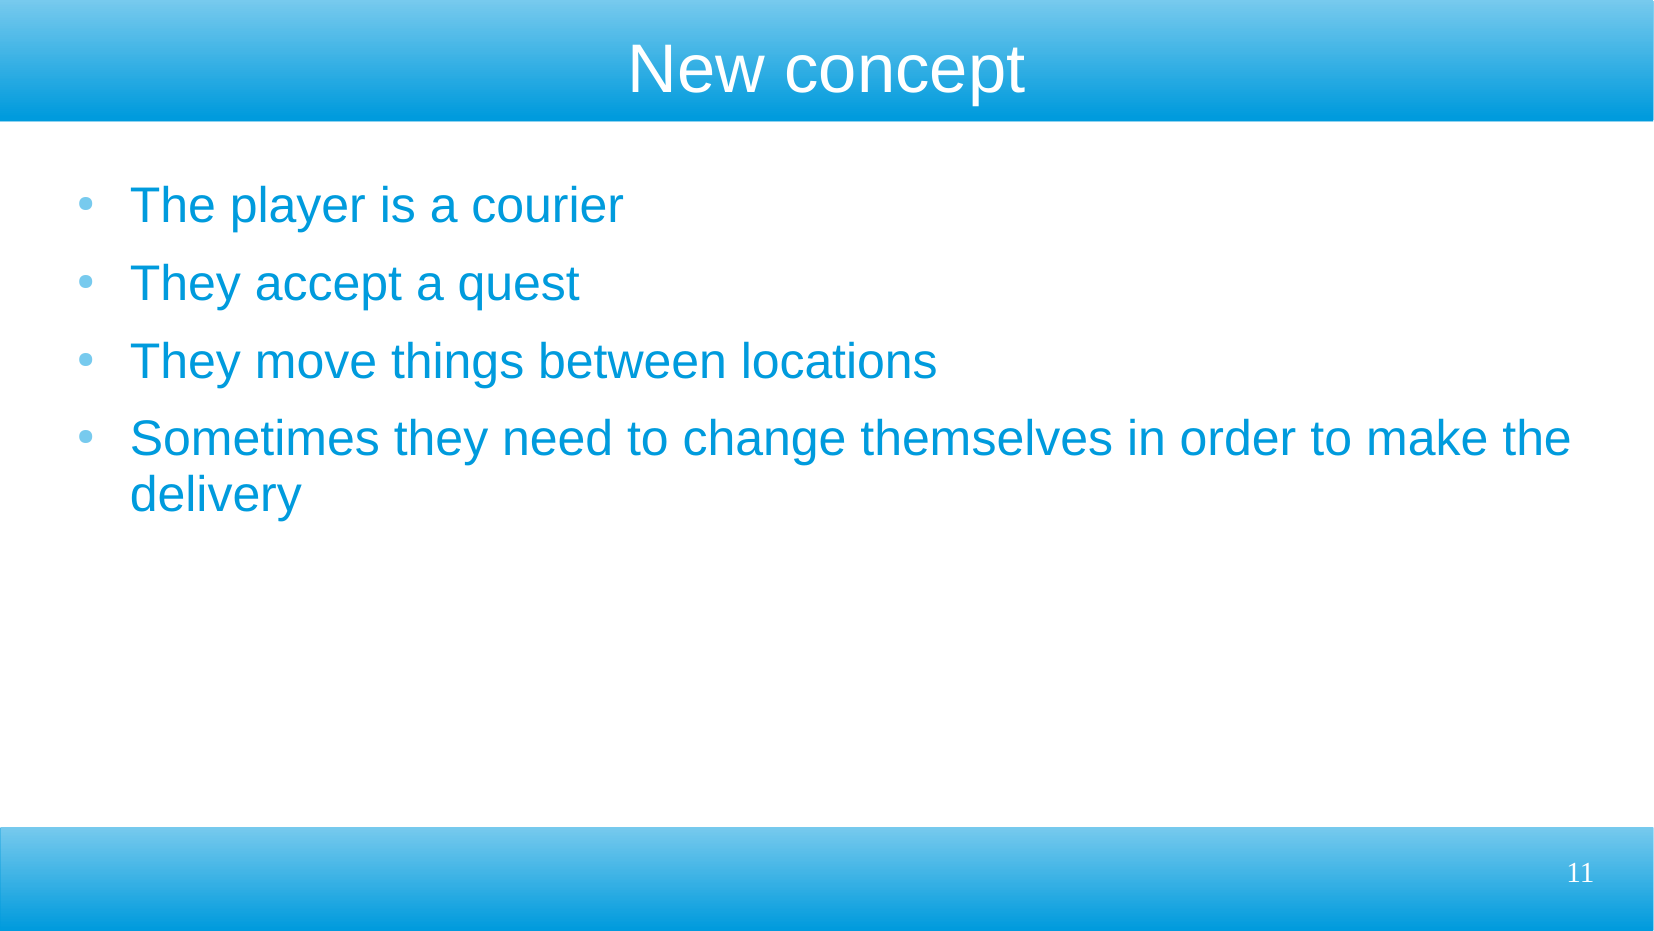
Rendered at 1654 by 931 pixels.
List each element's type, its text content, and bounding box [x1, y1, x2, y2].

list The player is a courier They accept a quest They move things between locations Sometimes they need to change themselves in order to make the delivery [59, 177, 1595, 768]
title New concept [59, 29, 1595, 108]
